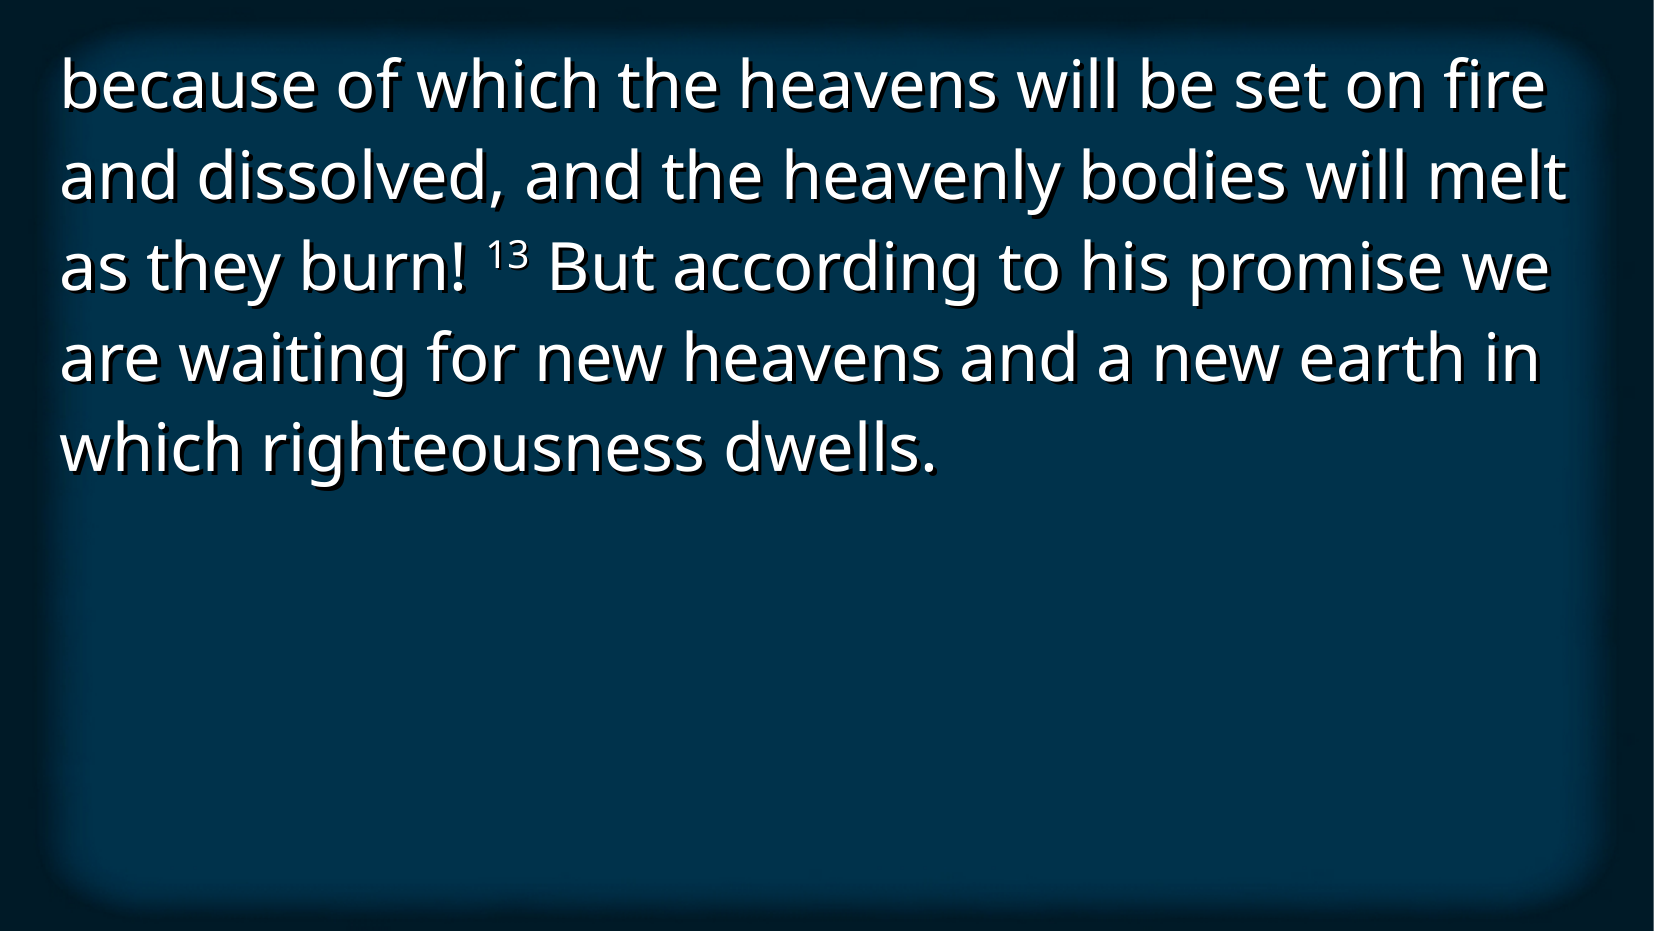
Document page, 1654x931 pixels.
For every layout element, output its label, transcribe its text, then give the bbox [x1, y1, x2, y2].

text_box because of which the heavens will be set on fire and dissolved, and the heavenly bodies will melt as they burn! 13 But according to his promise we are waiting for new heavens and a new earth in which righteousness dwells. [45, 30, 1591, 526]
picture [0, 0, 1654, 931]
